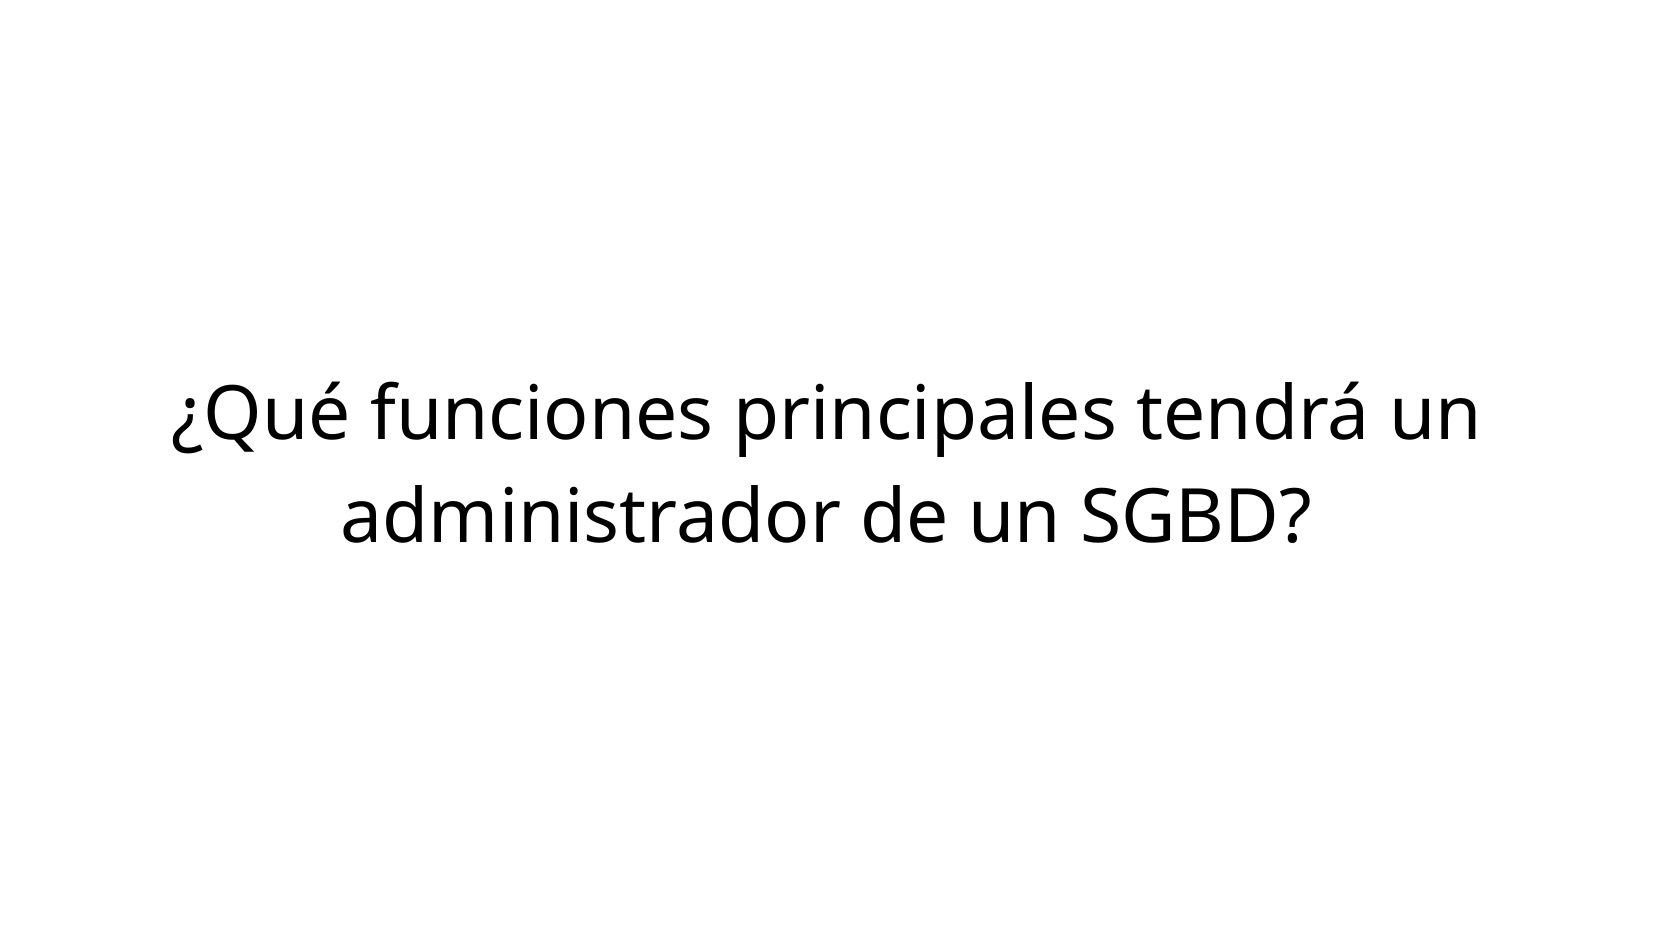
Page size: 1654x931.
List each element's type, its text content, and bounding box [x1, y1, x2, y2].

list ¿Qué funciones principales tendrá un administrador de un SGBD? [82, 129, 1571, 780]
